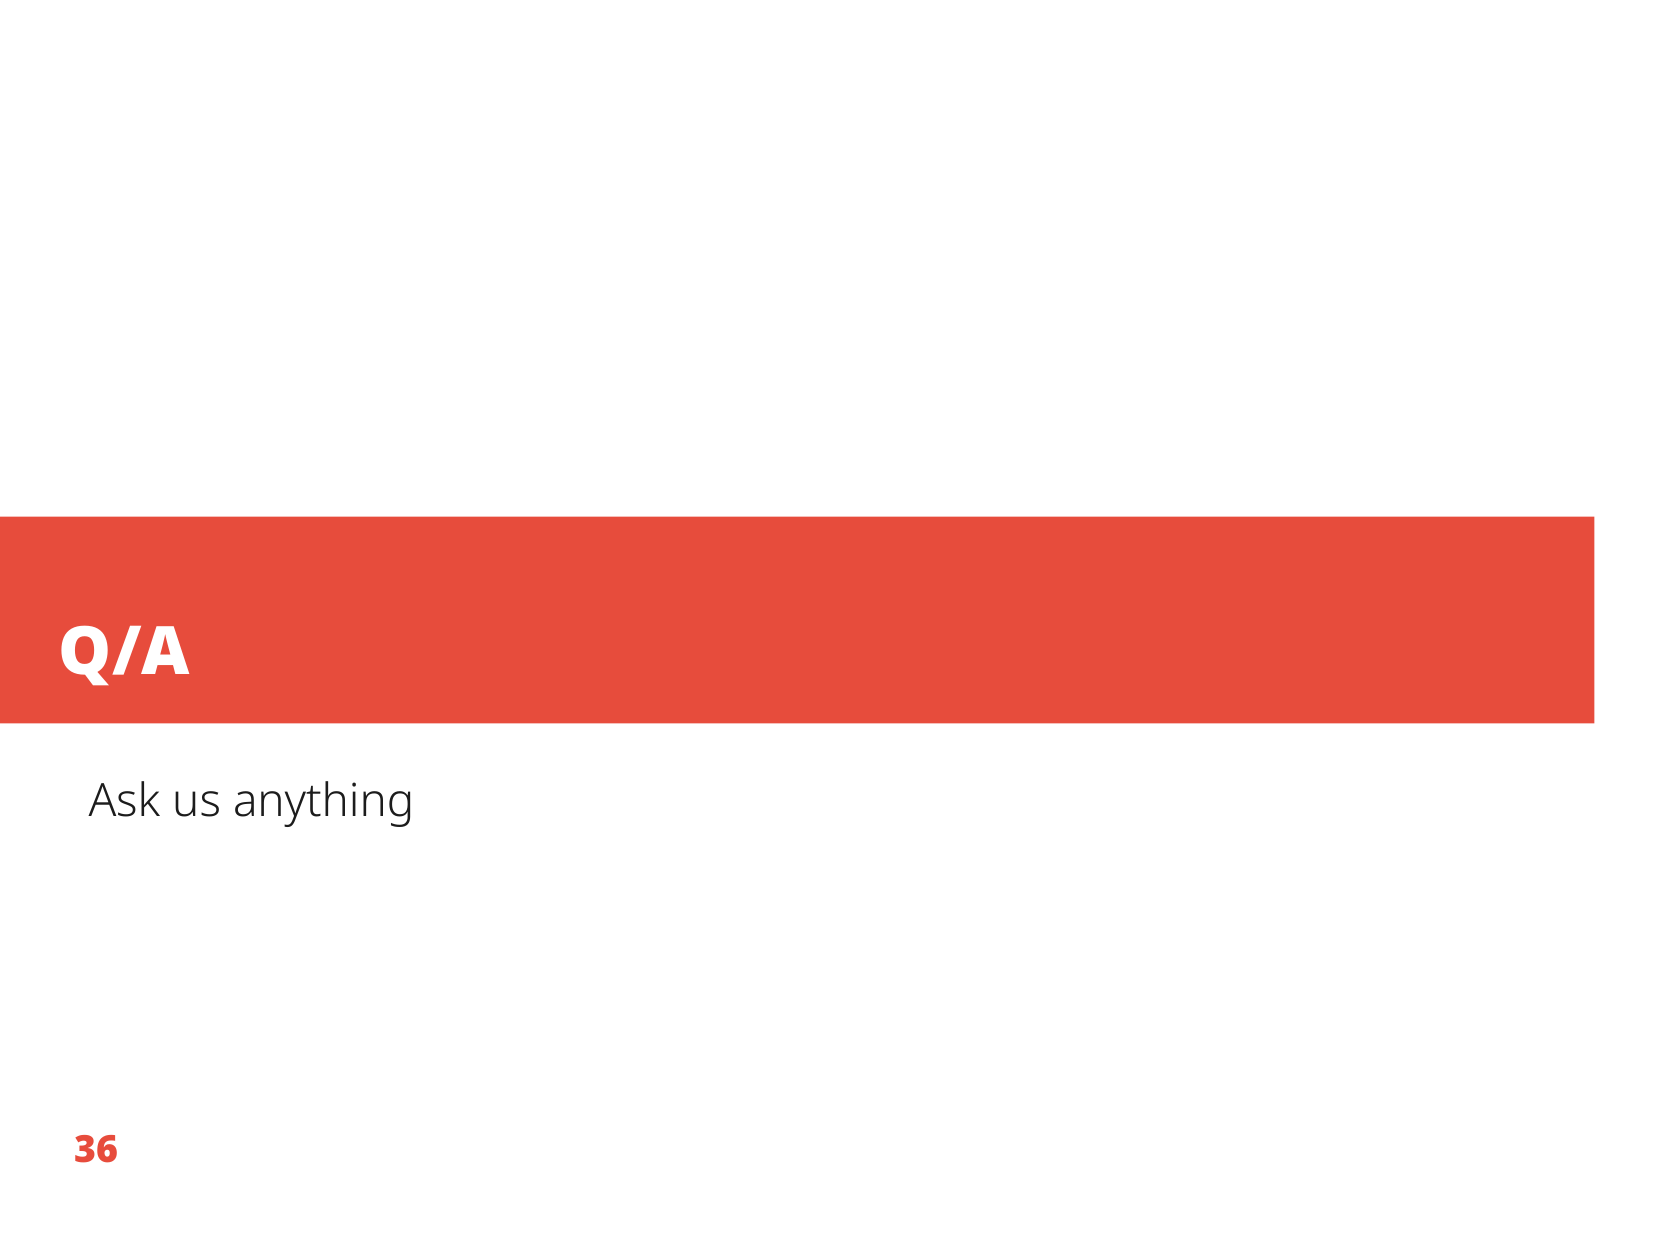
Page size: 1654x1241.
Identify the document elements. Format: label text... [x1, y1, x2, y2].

subtitle Ask us anything [88, 767, 1595, 1182]
title Q/A [59, 546, 1595, 694]
